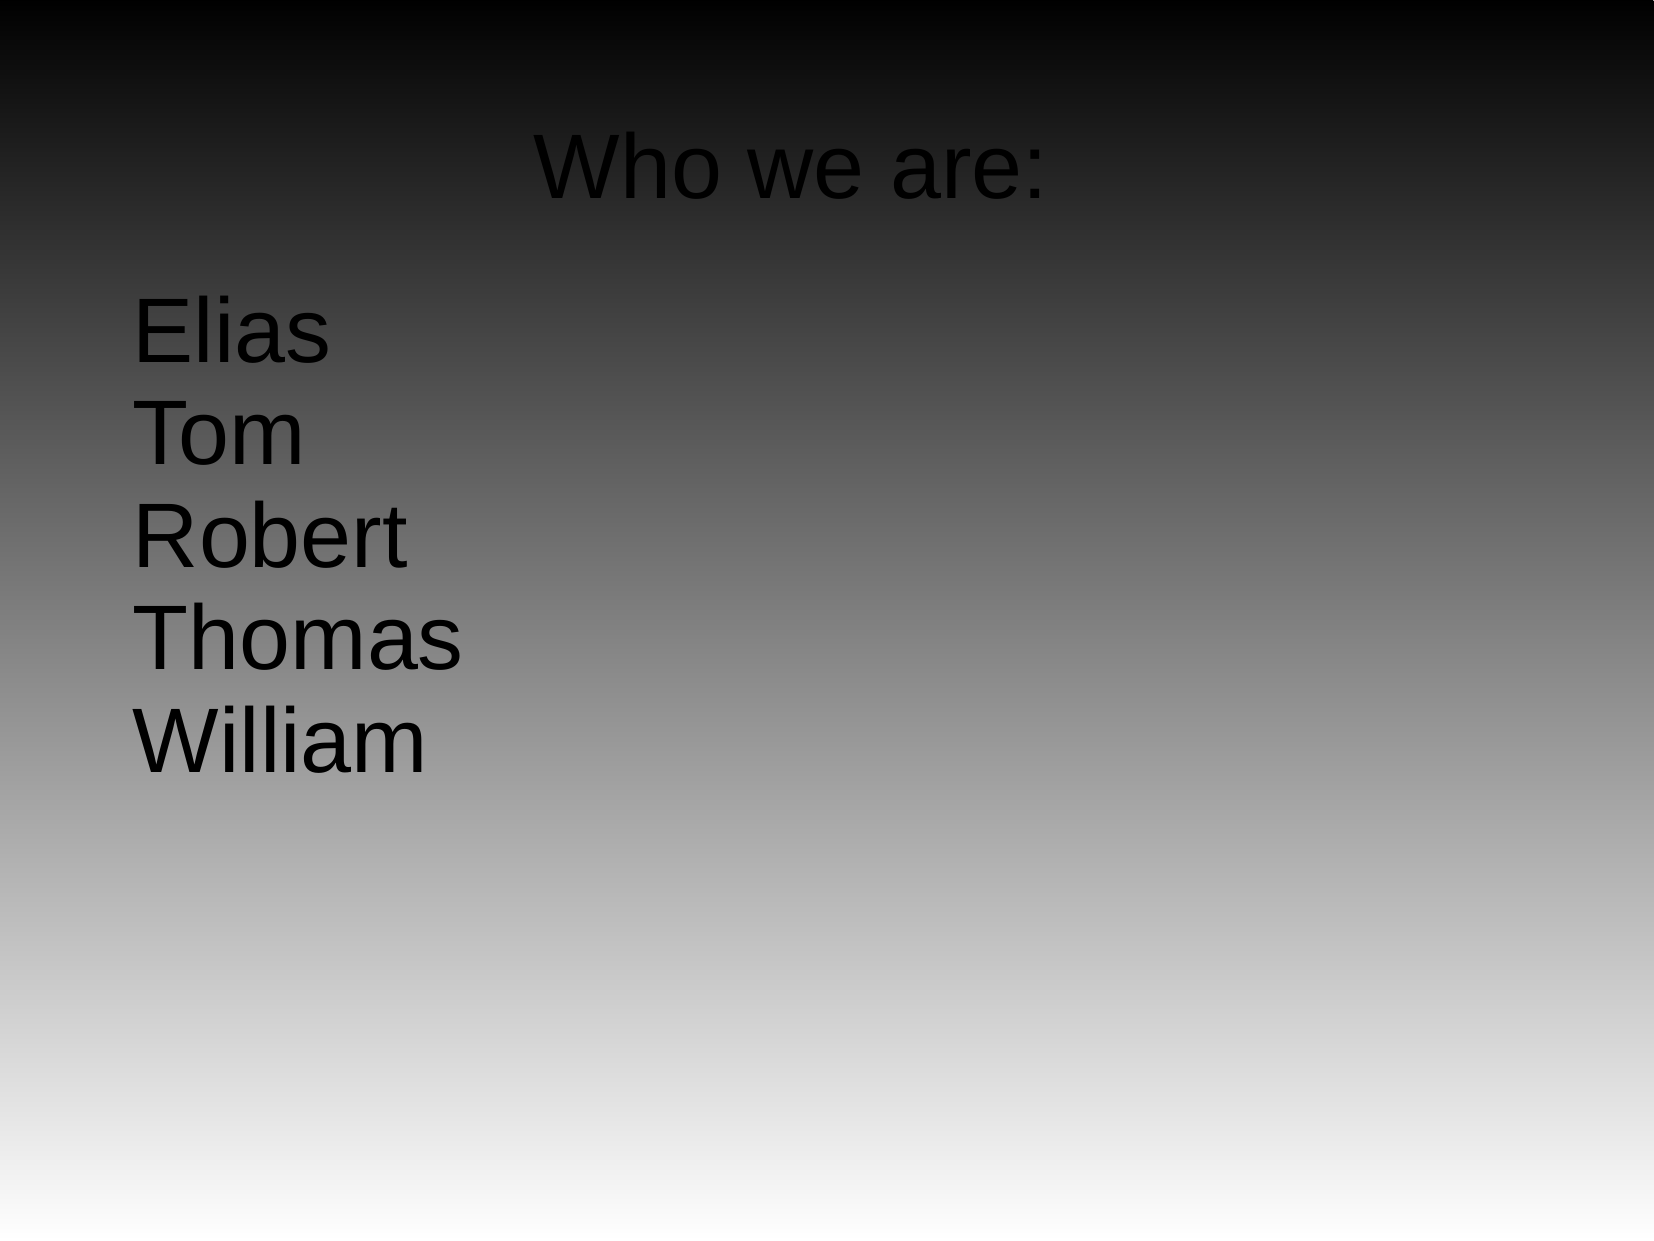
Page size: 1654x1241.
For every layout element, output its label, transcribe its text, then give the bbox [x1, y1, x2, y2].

text_box Elias Tom Robert Thomas William [118, 271, 1524, 800]
list Who we are: [47, 11, 1536, 254]
